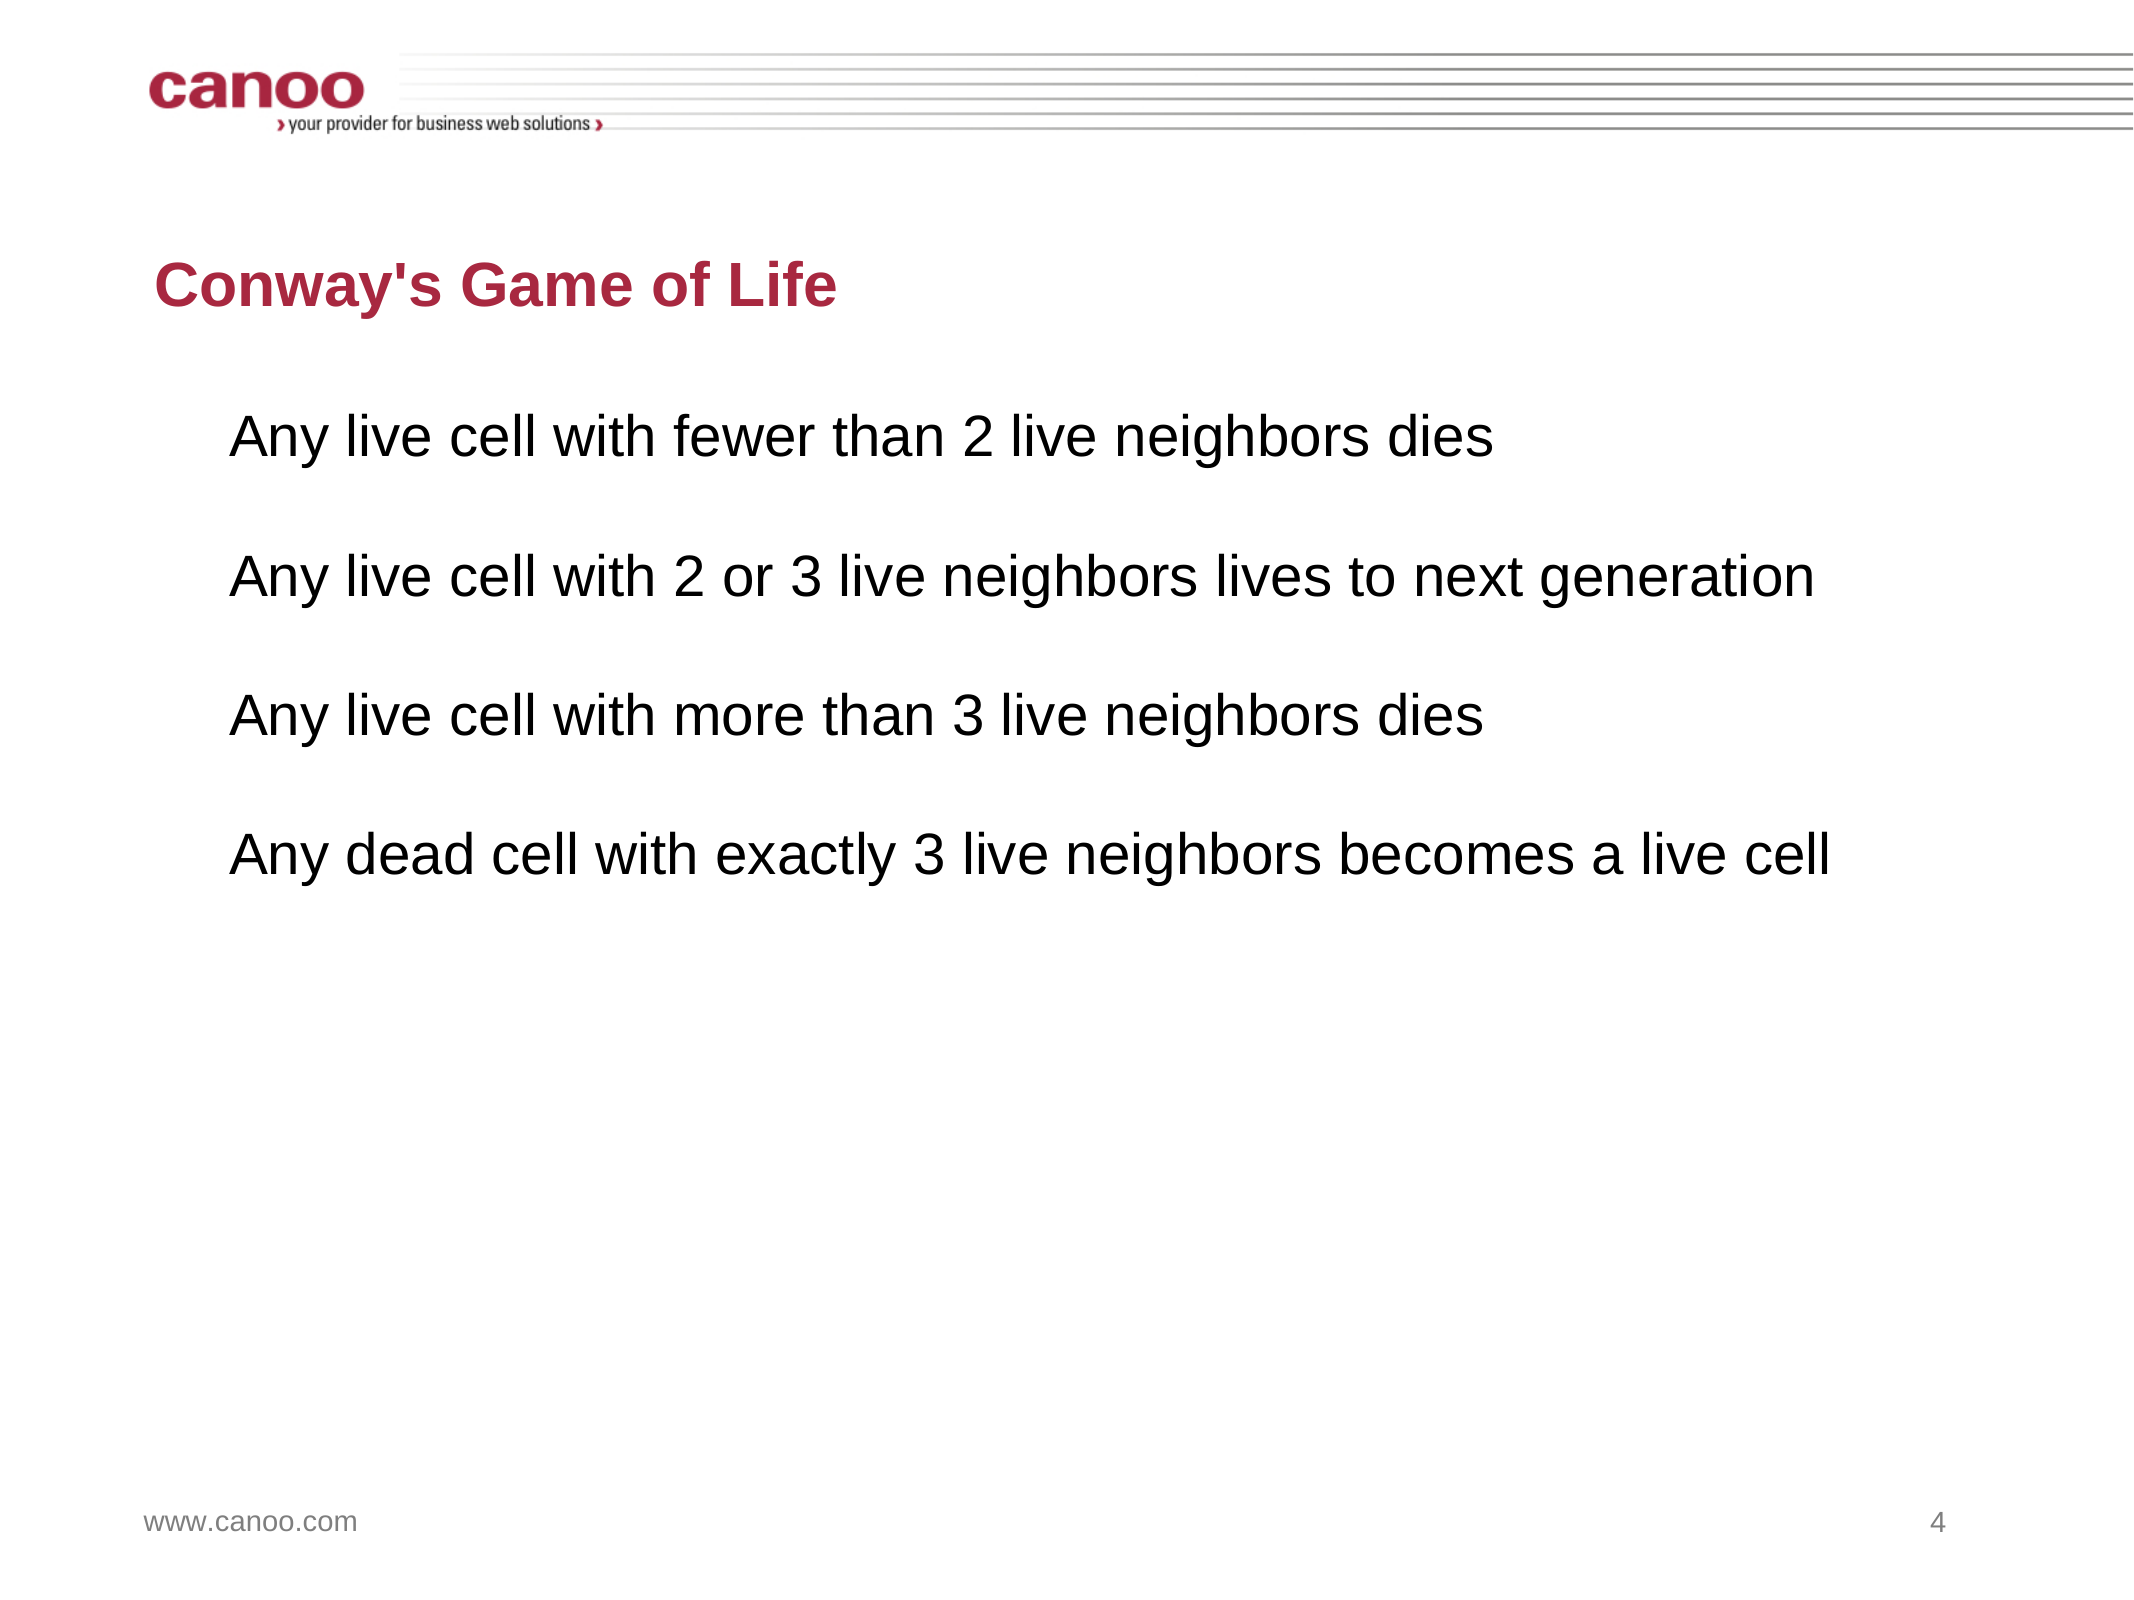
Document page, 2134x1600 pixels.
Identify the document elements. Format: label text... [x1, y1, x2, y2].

picture [0, 21, 2134, 188]
list Any live cell with fewer than 2 live neighbors dies Any live cell with 2 or 3 live neighbors lives to next generation Any live cell with more than 3 live neighbors dies Any dead cell with exactly 3 live neighbors becomes a live cell [145, 391, 1959, 1405]
title Conway's Game of Life [145, 233, 1961, 328]
text_box <number> [1912, 1495, 1965, 1546]
